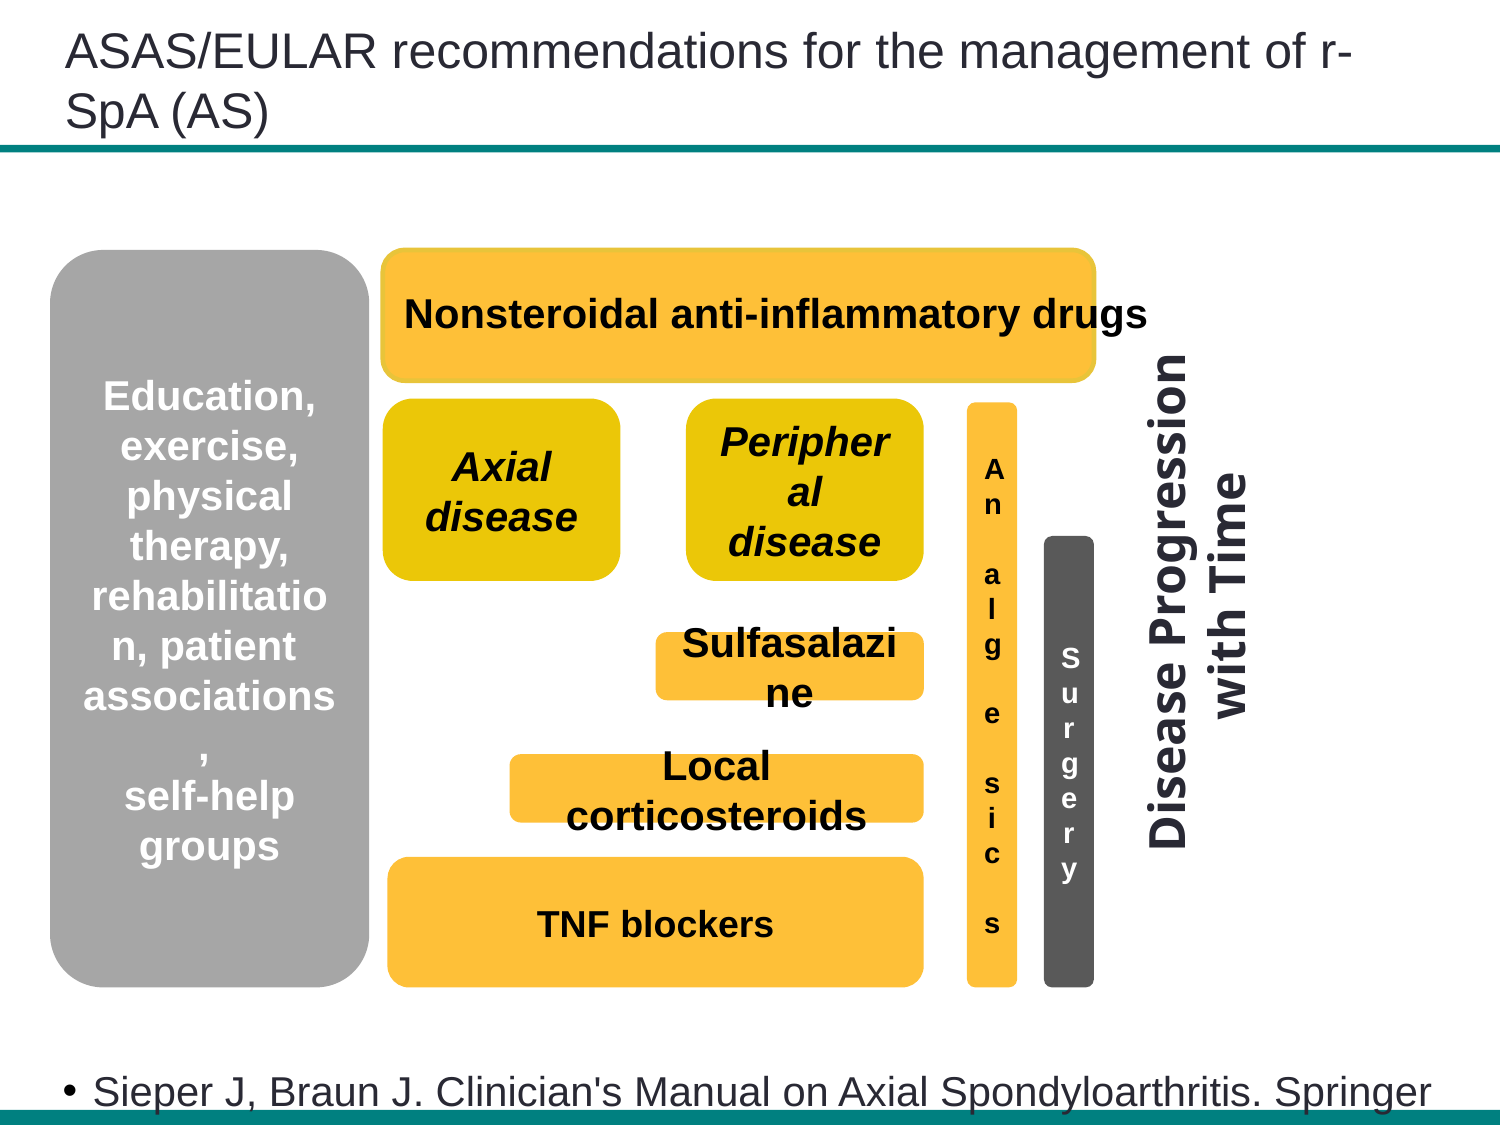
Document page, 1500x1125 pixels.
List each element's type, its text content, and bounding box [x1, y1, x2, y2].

text_box Peripheral disease [685, 398, 924, 581]
text_box Surgery [1043, 535, 1094, 988]
text_box An a l g e s i c s [966, 402, 1018, 988]
text_box TNF blockers [387, 856, 924, 988]
text_box Sulfasalazine [655, 632, 924, 701]
list Sieper J, Braun J. Clinician's Manual on Axial Spondyloarthritis. Springer Healthcare Limited; 2014 May 28. [47, 1057, 1448, 1103]
text_box Axial disease [382, 398, 621, 581]
title ASAS/EULAR recommendations for the management of r-SpA (AS) [50, 11, 1450, 138]
text_box Nonsteroidal anti-inflammatory drugs [382, 249, 1094, 381]
text_box Education, exercise, physical therapy, rehabilitation, patient associations, self-help groups [50, 249, 370, 988]
text_box Local corticosteroids [509, 754, 924, 823]
text_box Disease Progression with Time [1127, 324, 1263, 868]
